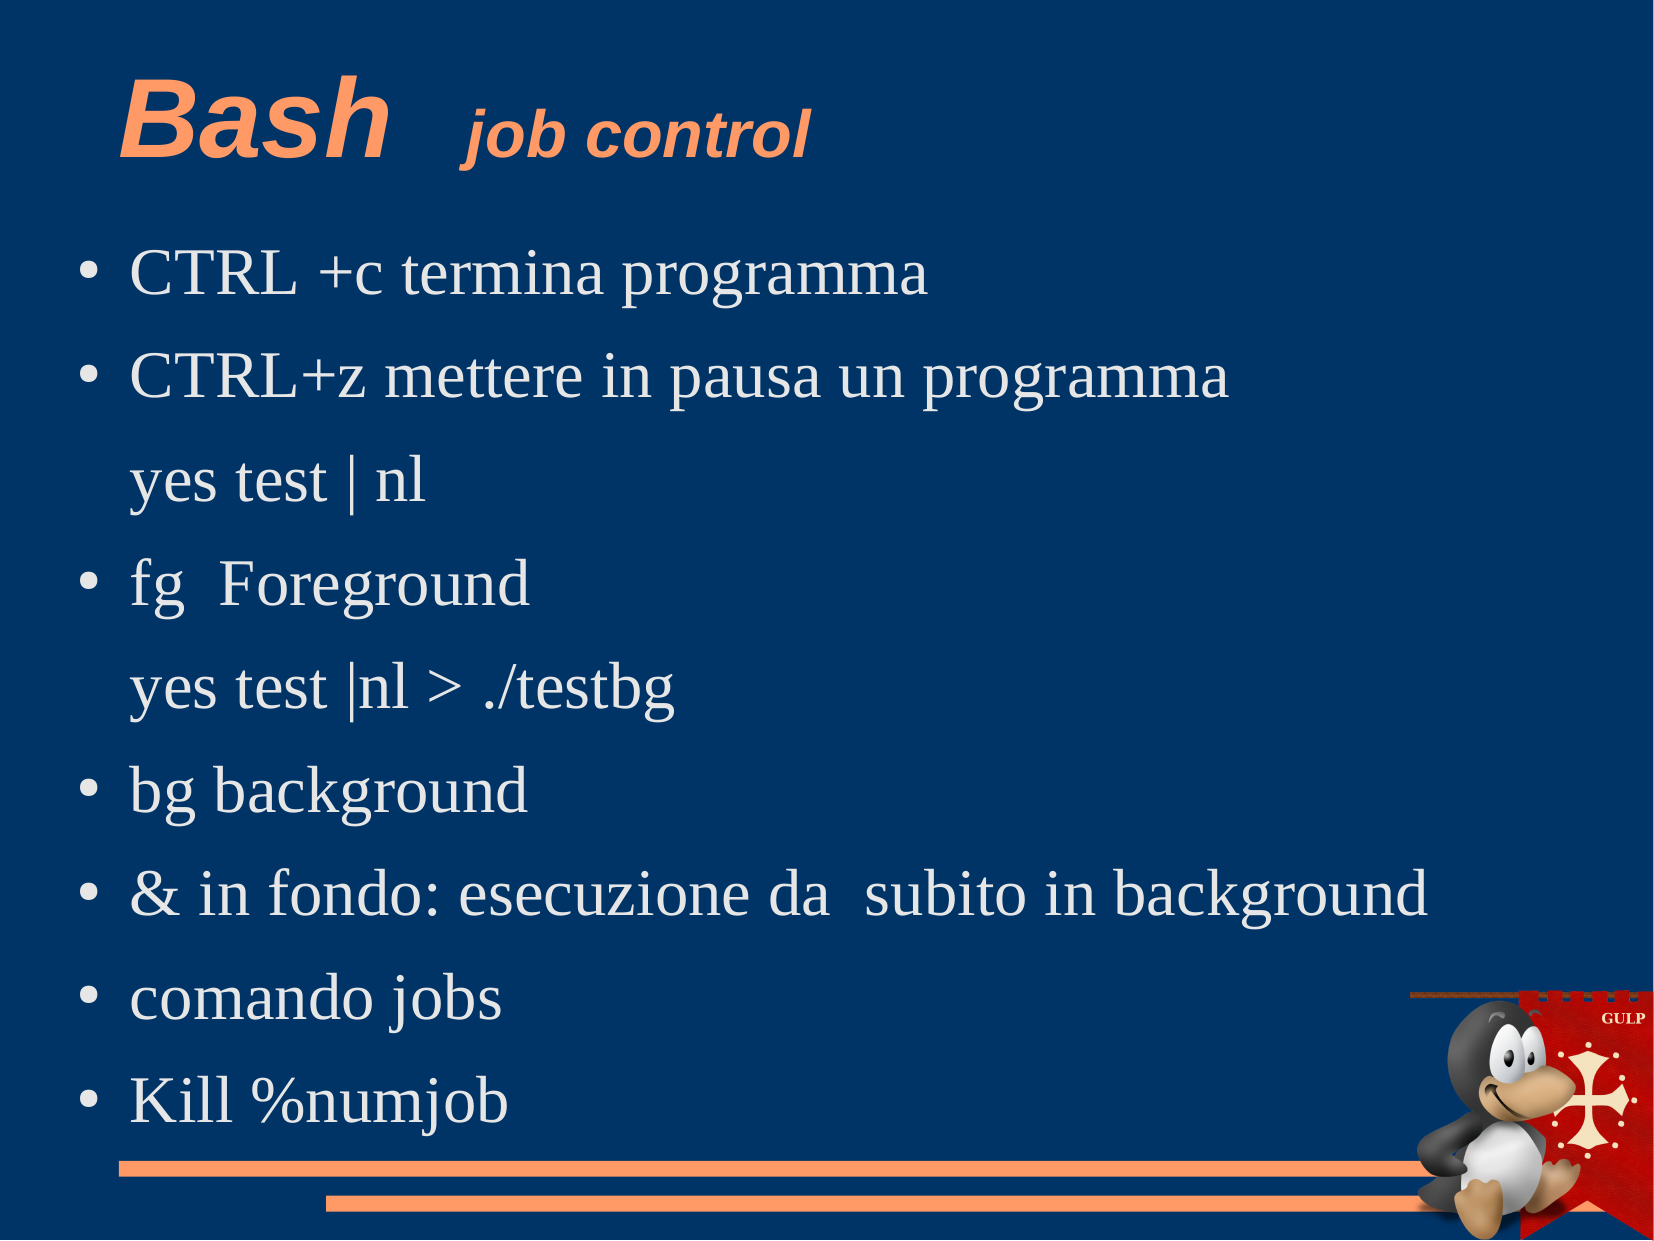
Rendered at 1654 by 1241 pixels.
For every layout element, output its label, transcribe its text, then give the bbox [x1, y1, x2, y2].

list CTRL +c termina programma CTRL+z mettere in pausa un programma yes test | nl fg Foreground yes test |nl > ./testbg bg background & in fondo: esecuzione da subito in background comando jobs Kill %numjob [59, 234, 1499, 1241]
picture [1410, 990, 1654, 1241]
title [182, 826, 1152, 1160]
title Bash job control [118, 29, 1531, 207]
